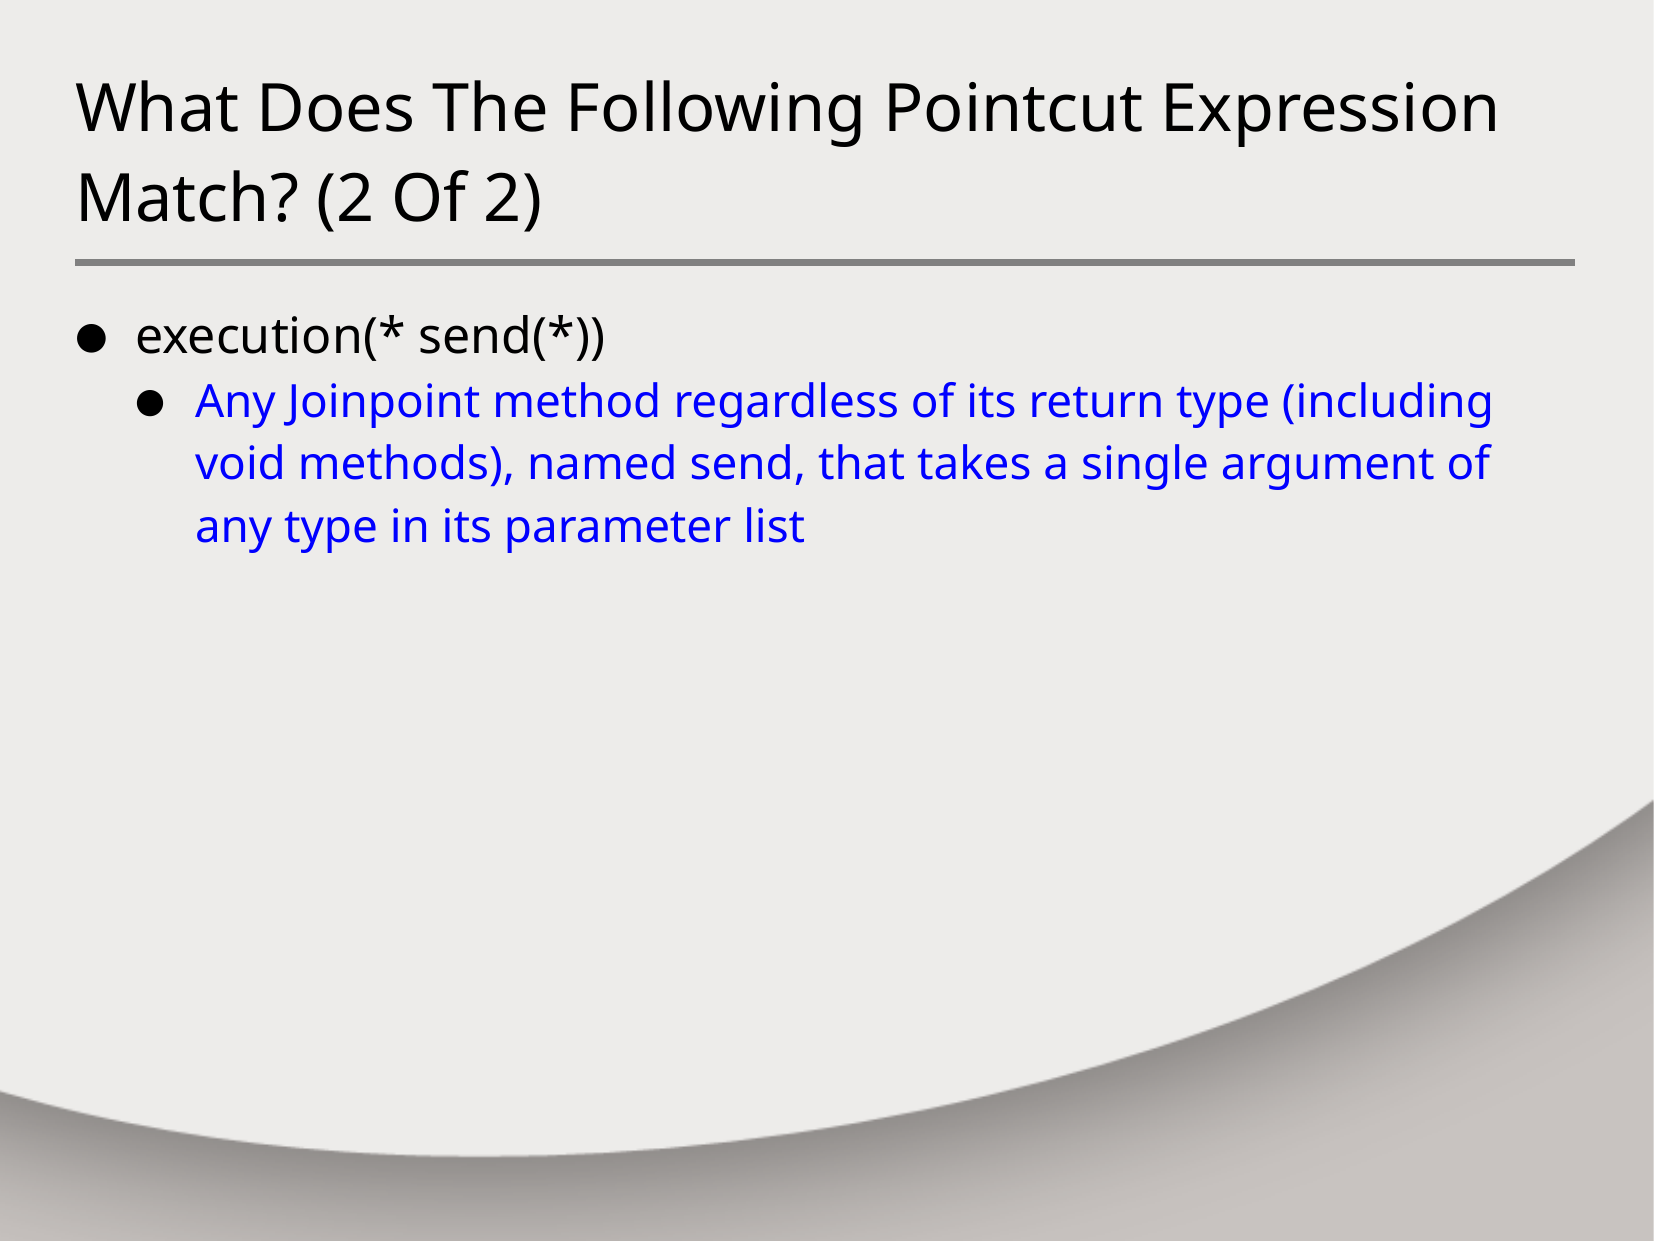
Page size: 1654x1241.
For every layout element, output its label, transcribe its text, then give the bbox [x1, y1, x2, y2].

list execution(* send(*)) Any Joinpoint method regardless of its return type (including void methods), named send, that takes a single argument of any type in its parameter list [75, 300, 1576, 1163]
picture [0, 0, 1654, 1241]
title What Does The Following Pointcut Expression Match? (2 Of 2) [75, 75, 1576, 226]
